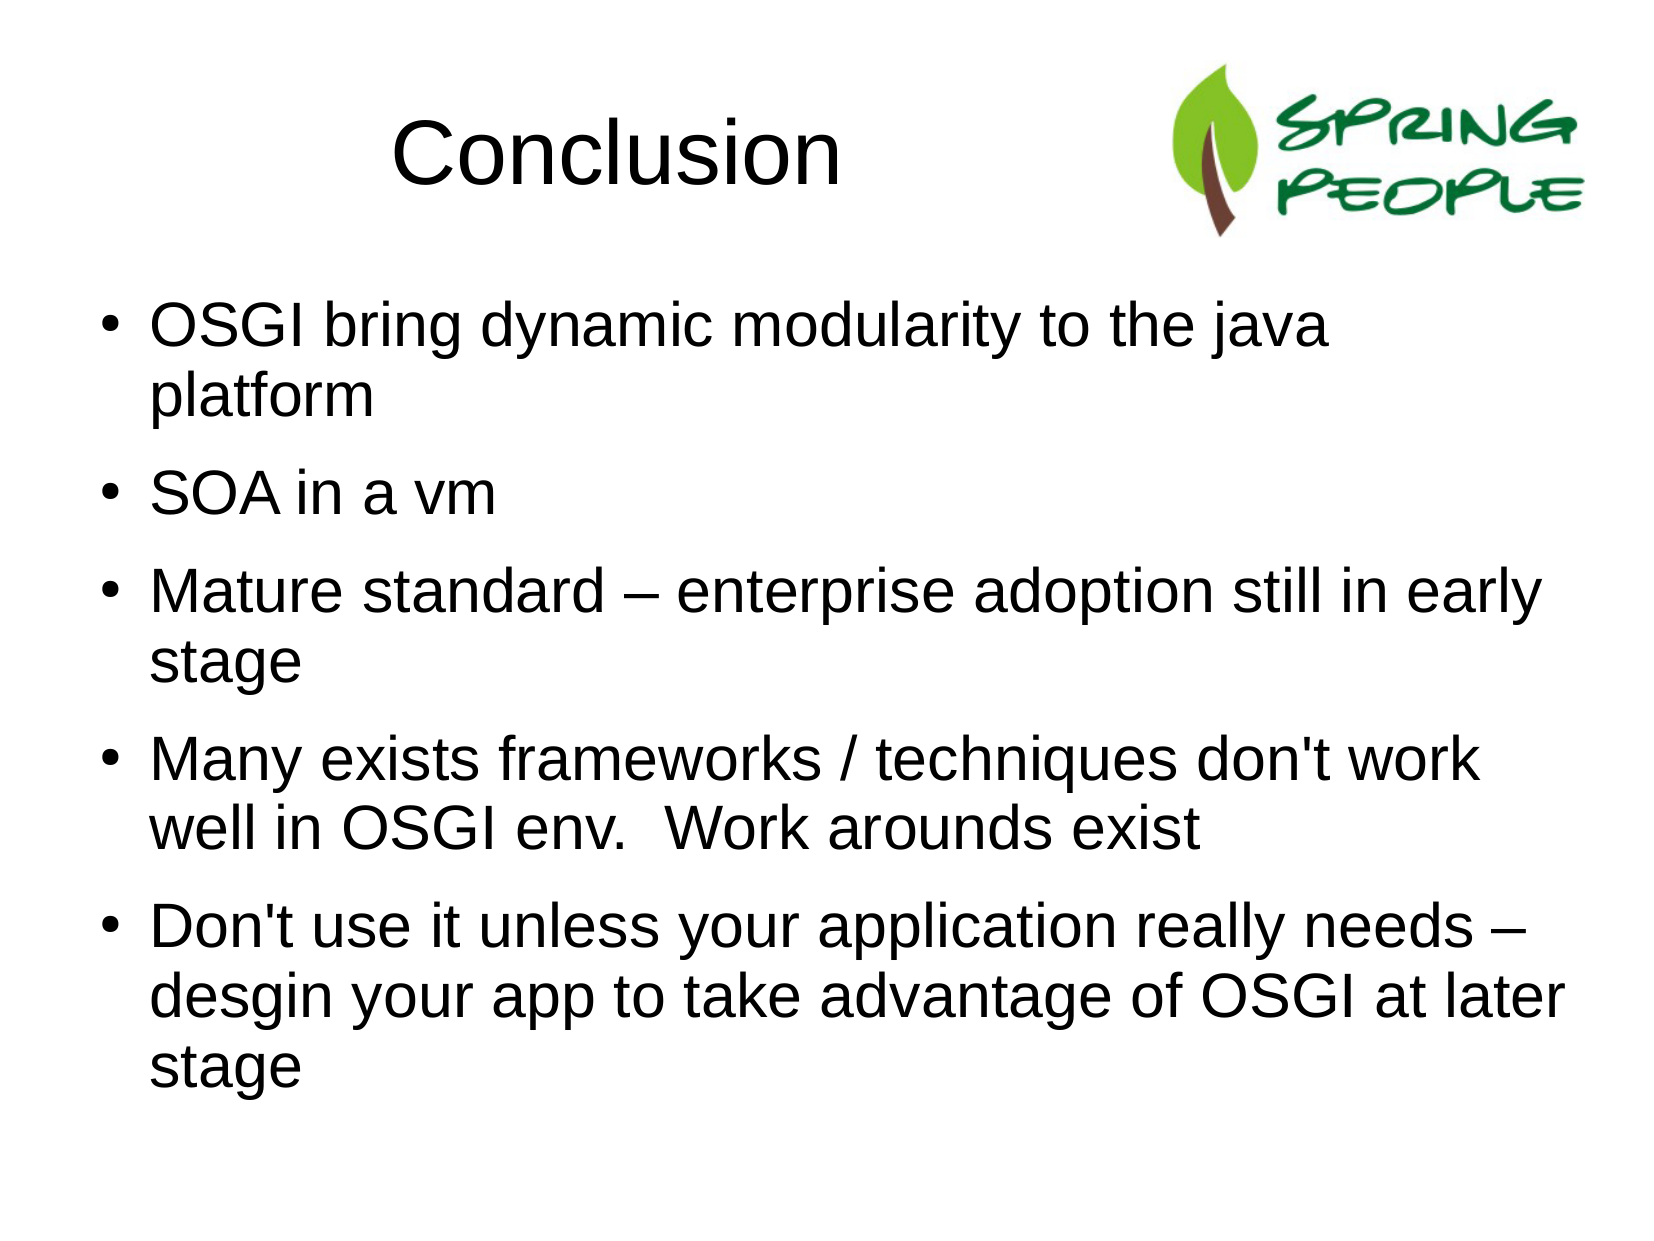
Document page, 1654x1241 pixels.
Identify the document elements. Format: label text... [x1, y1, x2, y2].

title Conclusion [82, 49, 1152, 257]
picture [1171, 60, 1585, 238]
list OSGI bring dynamic modularity to the java platform SOA in a vm Mature standard – enterprise adoption still in early stage Many exists frameworks / techniques don't work well in OSGI env. Work arounds exist Don't use it unless your application really needs – desgin your app to take advantage of OSGI at later stage [82, 290, 1571, 1109]
